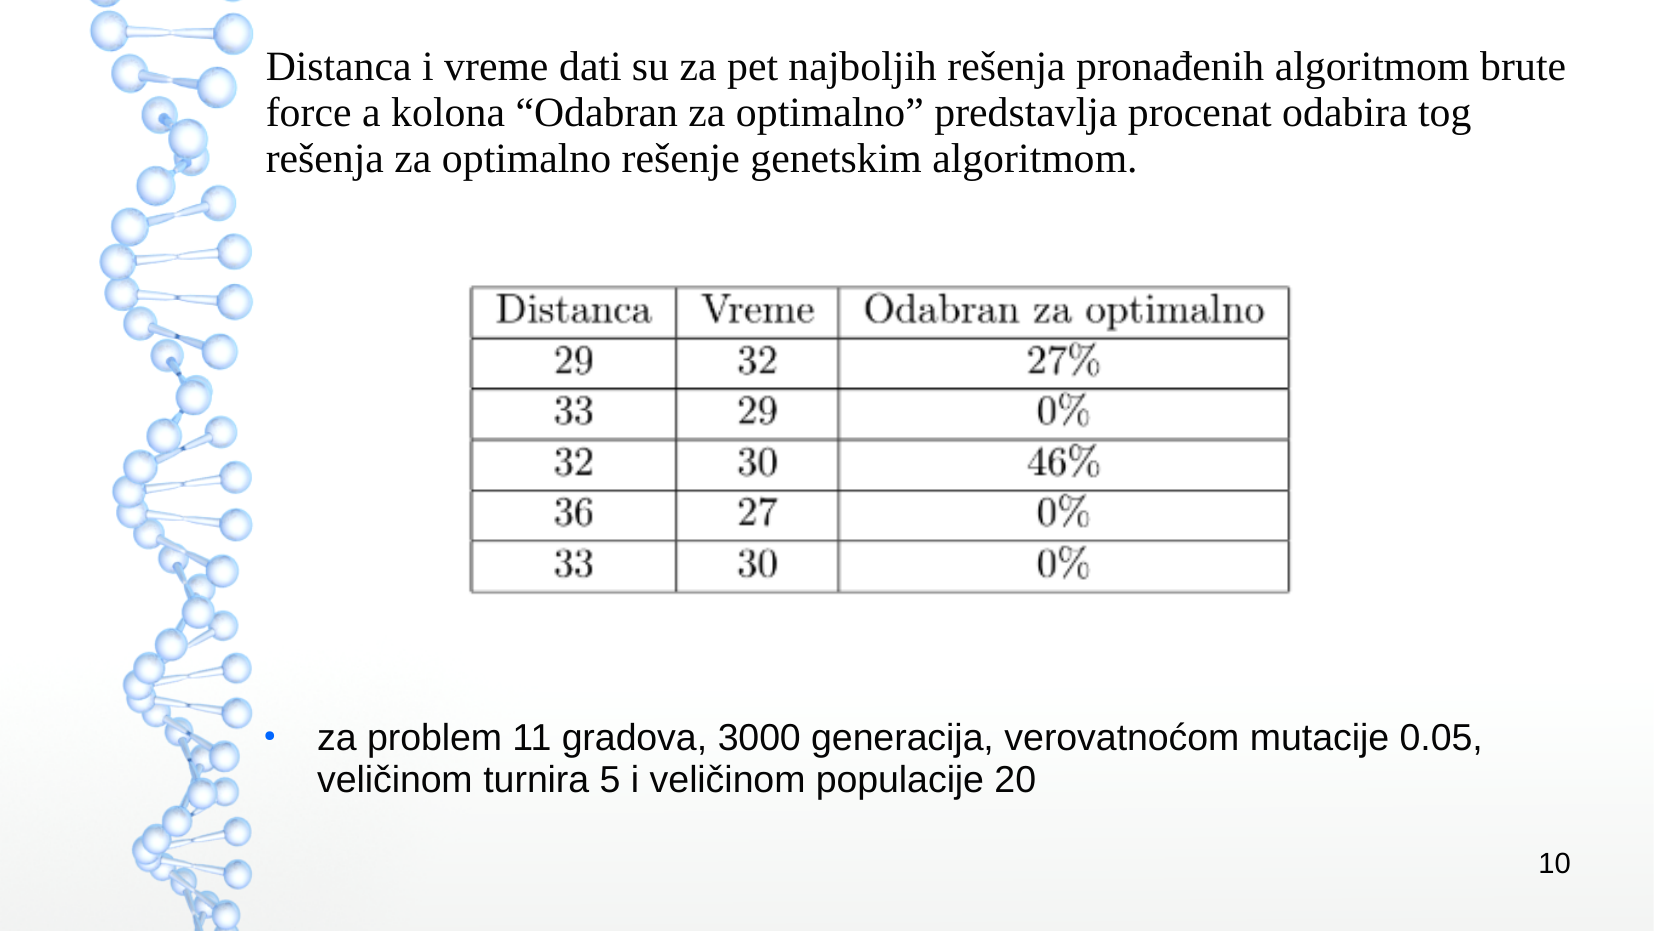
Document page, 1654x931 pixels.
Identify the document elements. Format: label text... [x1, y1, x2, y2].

picture [0, 0, 1654, 931]
title Distanca i vreme dati su za pet najboljih rešenja pronađenih algoritmom brute force a kolona “Odabran za optimalno” predstavlja procenat odabira tog rešenja za optimalno rešenje genetskim algoritmom. [265, 35, 1595, 190]
list za problem 11 gradova, 3000 generacija, verovatnoćom mutacije 0.05, veličinom turnira 5 i veličinom populacije 20 [246, 716, 1576, 856]
